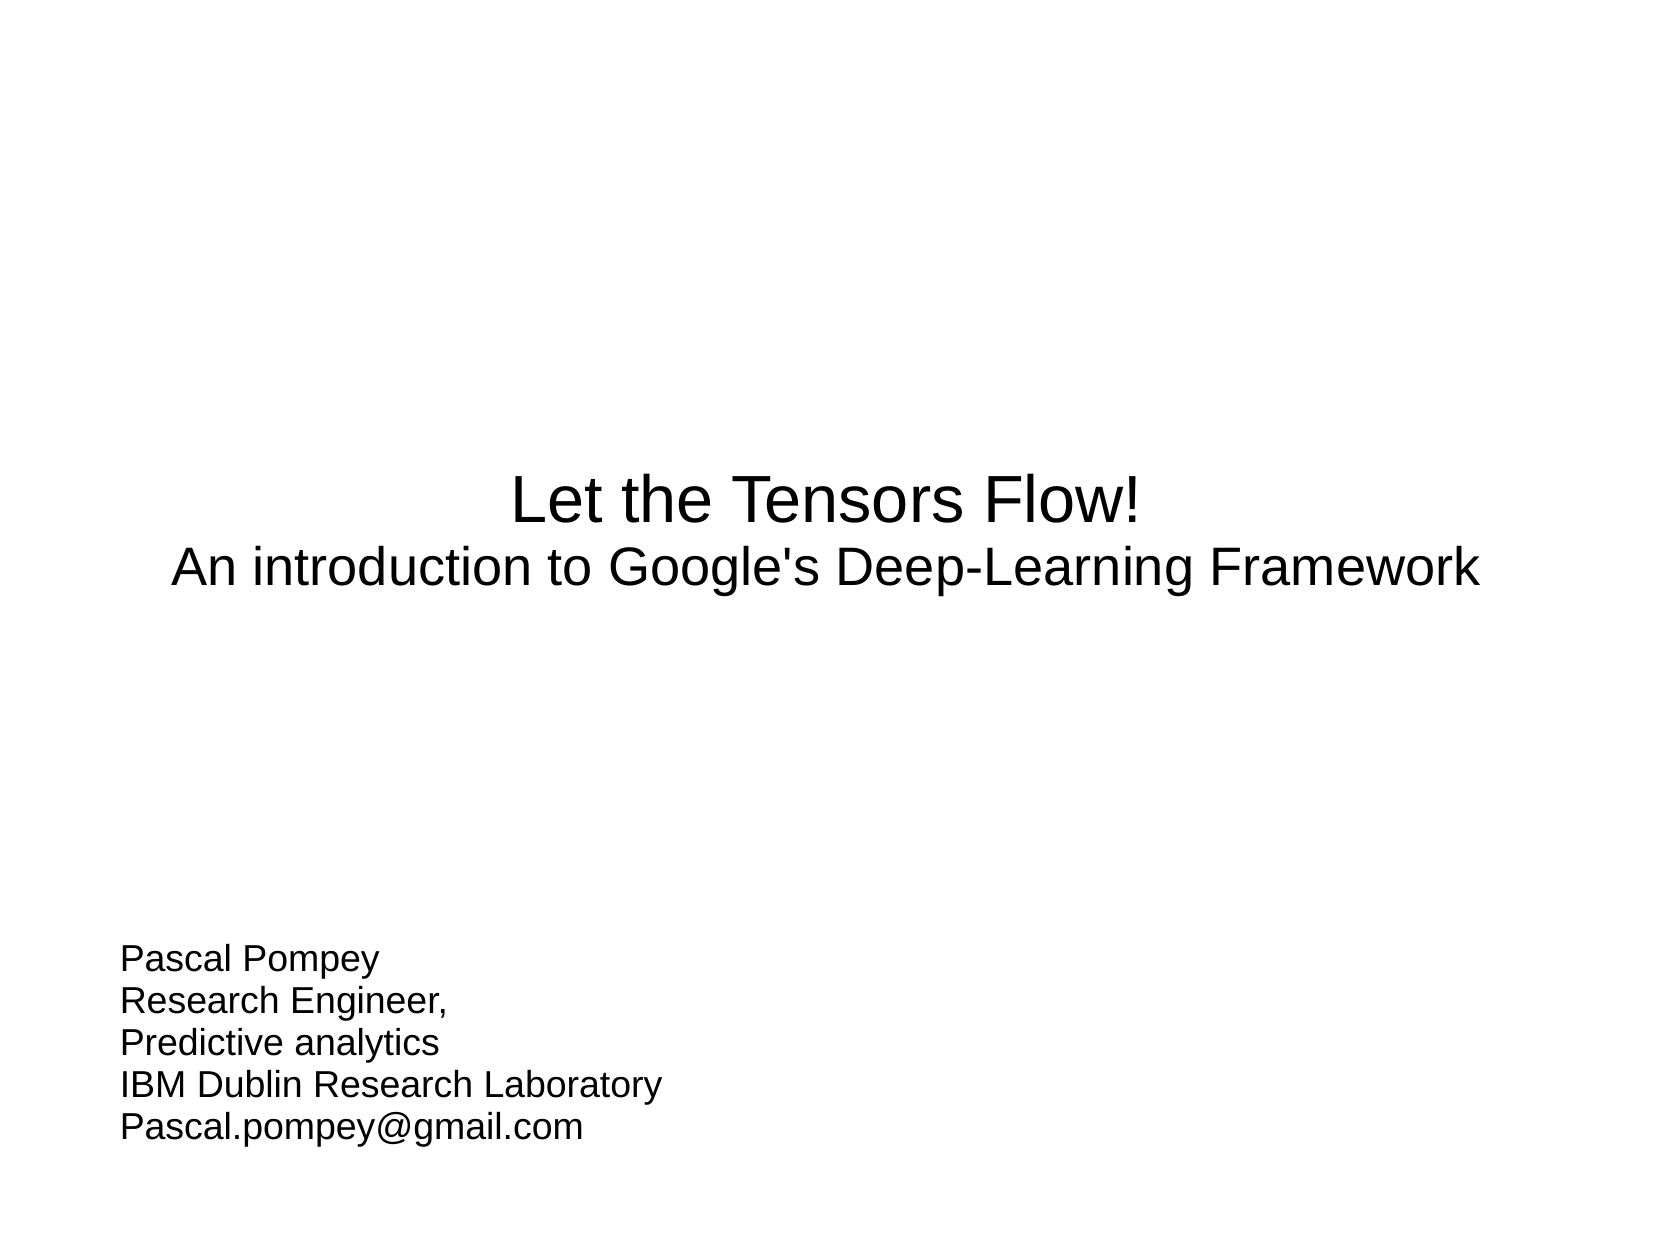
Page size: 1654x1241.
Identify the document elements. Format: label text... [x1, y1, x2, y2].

text_box Pascal Pompey Research Engineer, Predictive analytics IBM Dublin Research Laboratory Pascal.pompey@gmail.com [105, 930, 796, 1194]
subtitle Let the Tensors Flow! An introduction to Google's Deep-Learning Framework [82, 49, 1571, 1010]
